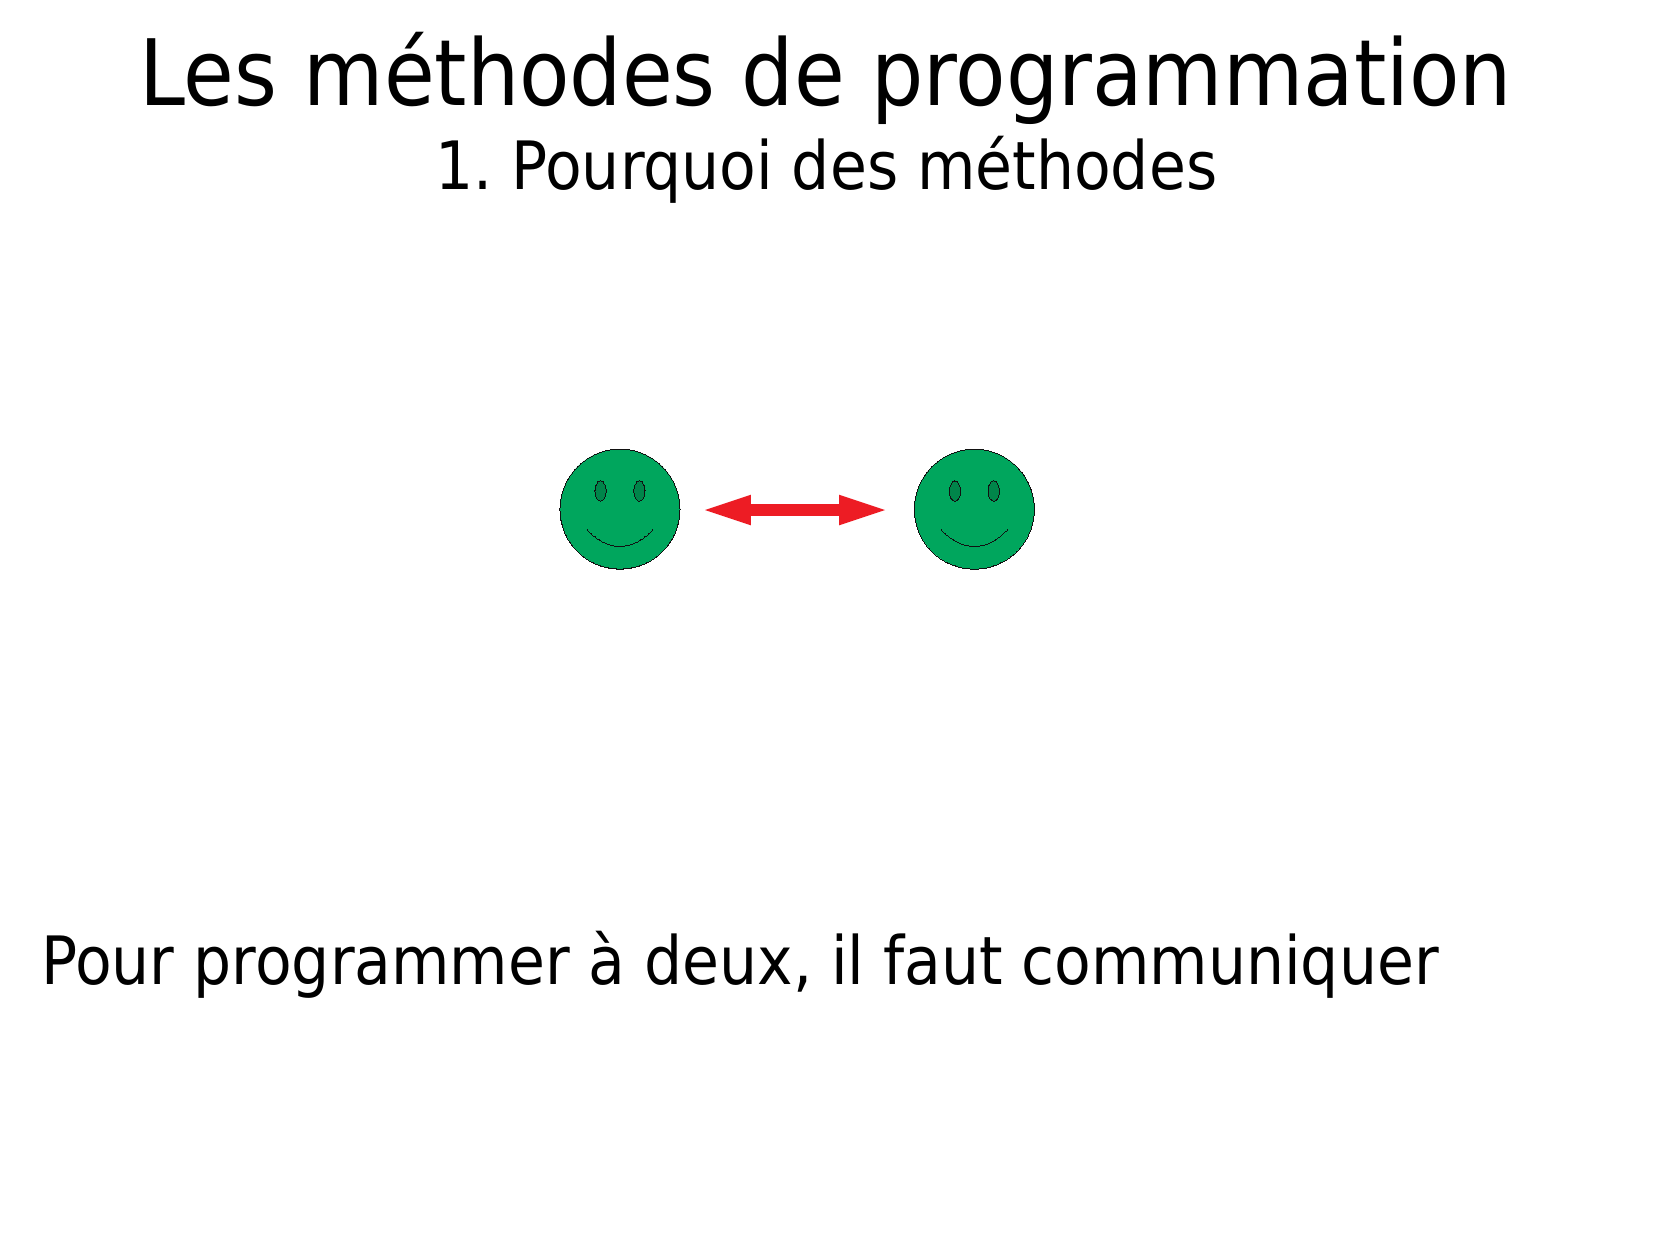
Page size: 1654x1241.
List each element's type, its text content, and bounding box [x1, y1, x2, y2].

text_box [559, 449, 681, 570]
text_box [914, 449, 1035, 570]
title Pour programmer à deux, il faut communiquer [41, 222, 1613, 1183]
title Les méthodes de programmation 1. Pourquoi des méthodes [41, 12, 1613, 214]
